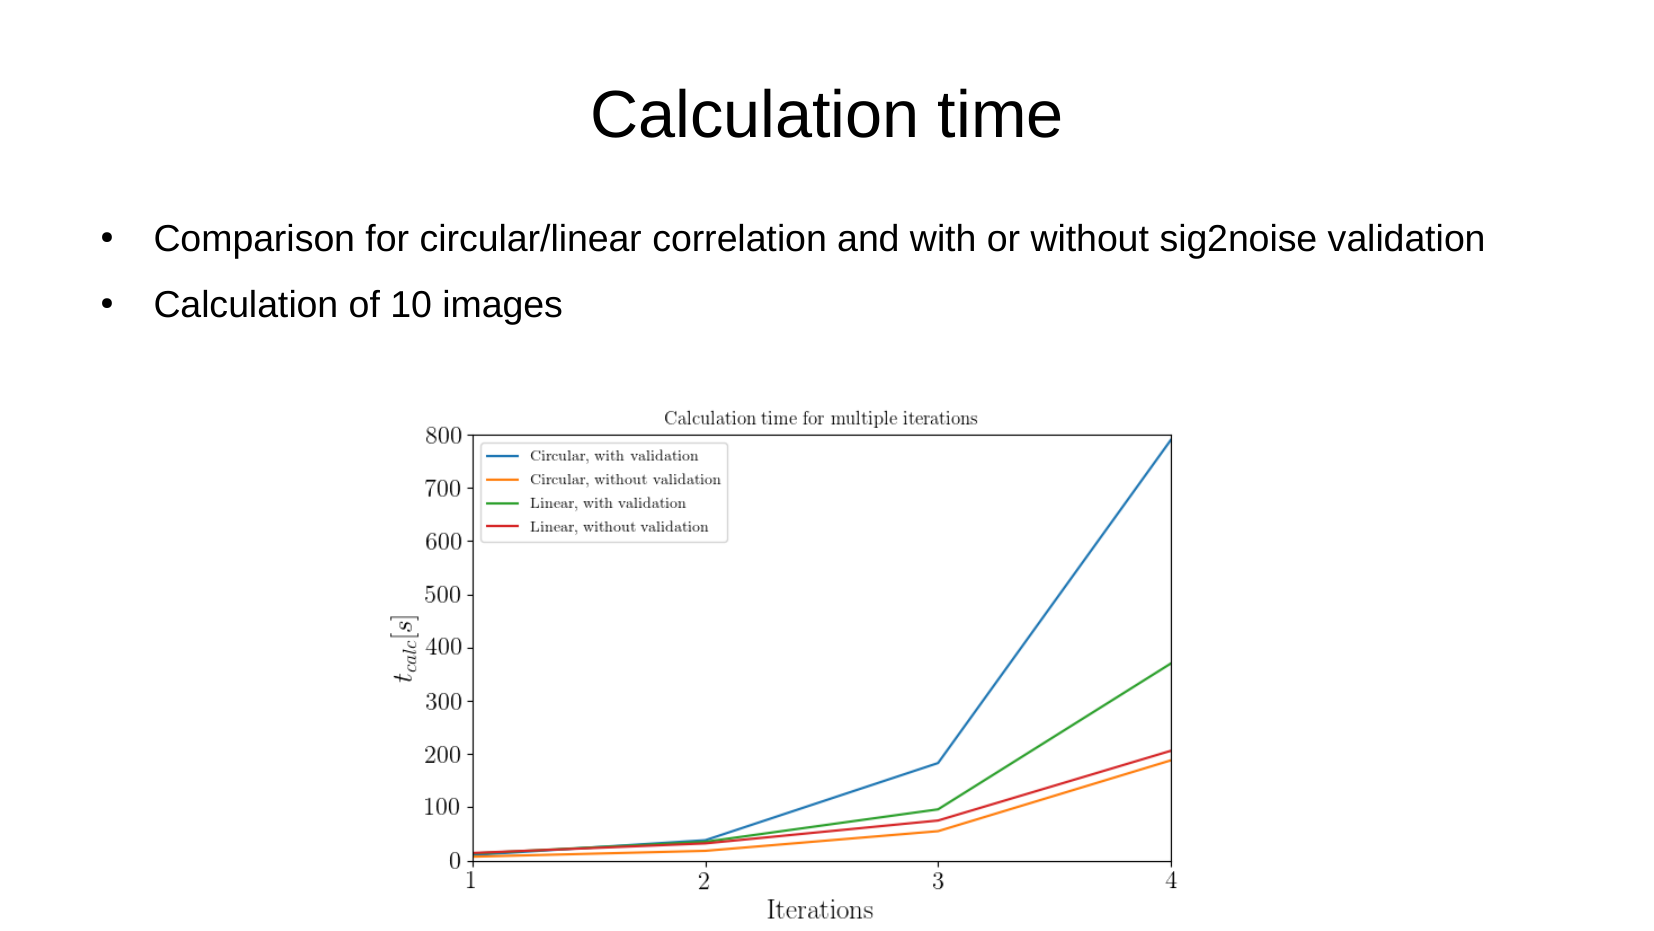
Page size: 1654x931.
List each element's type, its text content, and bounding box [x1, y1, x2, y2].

picture [360, 367, 1261, 931]
list Comparison for circular/linear correlation and with or without sig2noise validation Calculation of 10 images [82, 217, 1571, 757]
title Calculation time [82, 37, 1571, 193]
